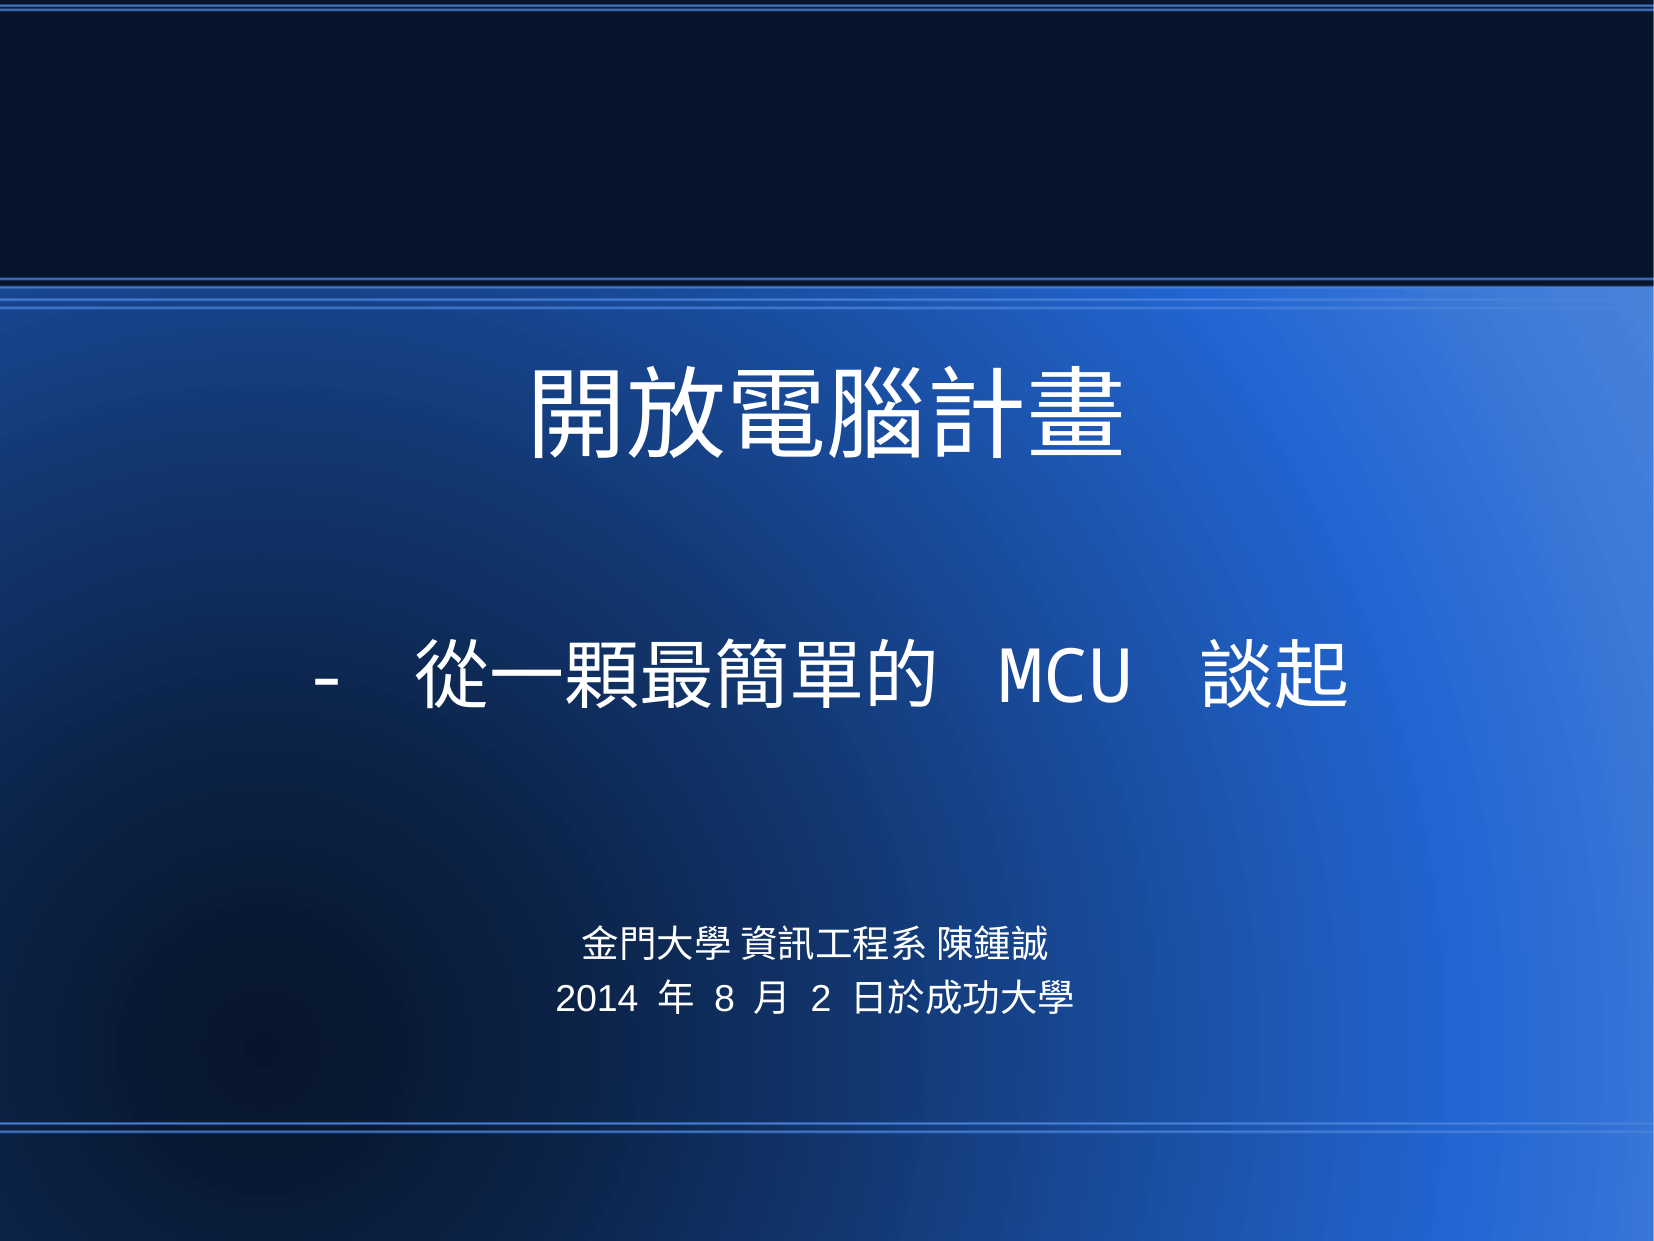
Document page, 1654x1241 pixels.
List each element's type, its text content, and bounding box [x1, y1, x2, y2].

text_box 金門大學 資訊工程系 陳鍾誠 2014 年 8 月 2 日於成功大學 [540, 906, 1090, 1016]
subtitle 開放電腦計畫 - 從一顆最簡單的 MCU 談起 [82, 49, 1571, 1010]
picture [0, 0, 1654, 1241]
